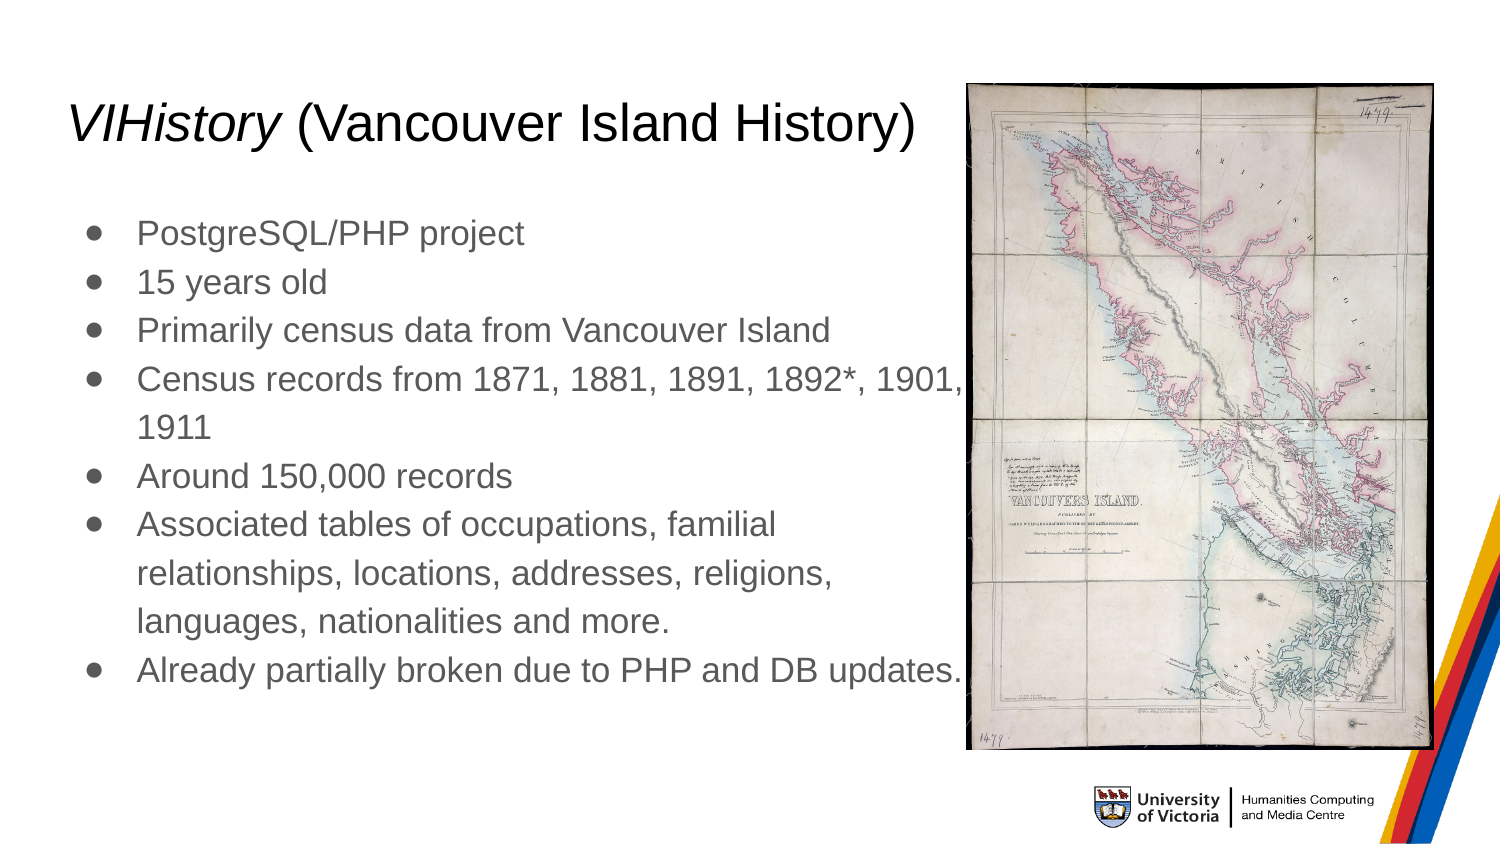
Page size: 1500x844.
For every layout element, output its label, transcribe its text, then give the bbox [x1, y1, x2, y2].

title VIHistory (Vancouver Island History) [51, 72, 1449, 167]
list PostgreSQL/PHP project 15 years old Primarily census data from Vancouver Island Census records from 1871, 1881, 1891, 1892*, 1901, 1911 Around 150,000 records Associated tables of occupations, familial relationships, locations, addresses, religions, languages, nationalities and more. Already partially broken due to PHP and DB updates. [51, 189, 966, 750]
picture [966, 83, 1500, 844]
